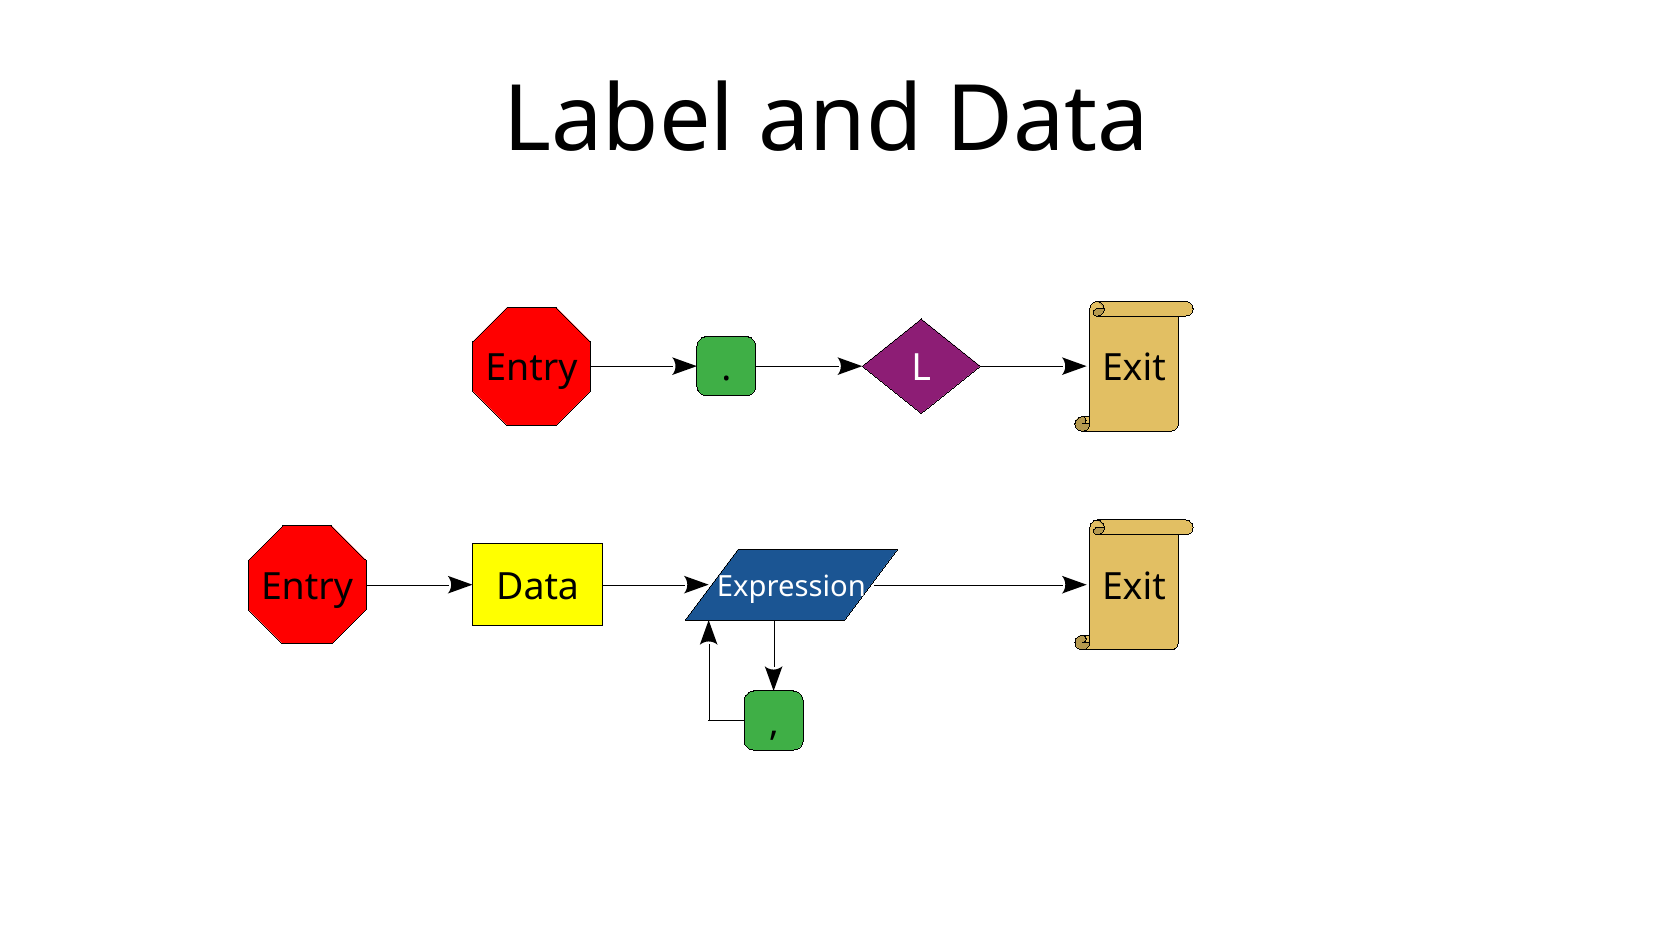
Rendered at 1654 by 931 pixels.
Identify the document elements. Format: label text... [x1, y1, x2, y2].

text_box Exit [1098, 519, 1194, 535]
text_box , [744, 690, 804, 751]
text_box Exit [1100, 301, 1194, 316]
text_box . [696, 336, 756, 396]
text_box Data [472, 543, 603, 626]
text_box Exit [1085, 519, 1179, 650]
text_box Entry [472, 307, 591, 426]
text_box Exit [1084, 301, 1179, 432]
text_box Entry [248, 525, 367, 644]
text_box L [862, 318, 981, 414]
title Label and Data [82, 37, 1571, 193]
text_box Expression [685, 549, 898, 621]
